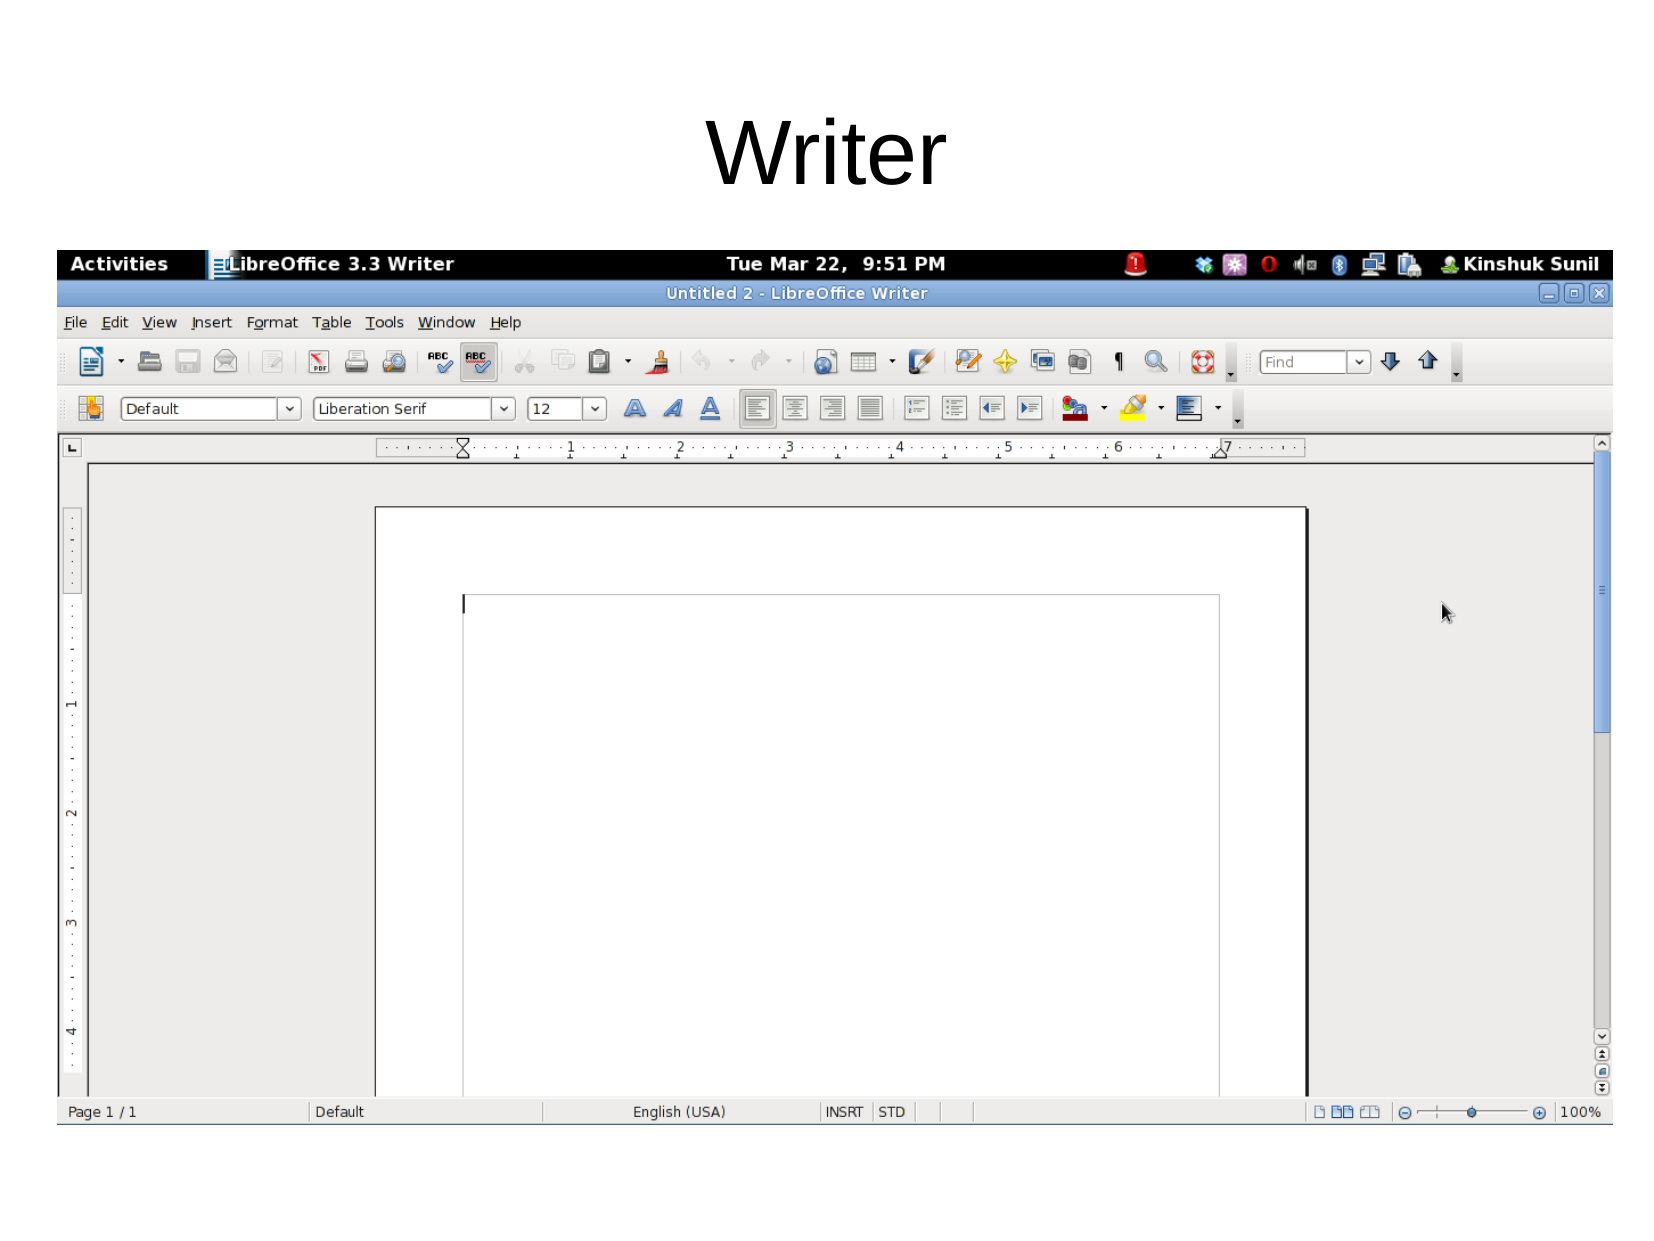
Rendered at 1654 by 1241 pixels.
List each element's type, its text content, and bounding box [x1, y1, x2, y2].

title Writer [82, 49, 1571, 250]
picture [57, 250, 1613, 1126]
